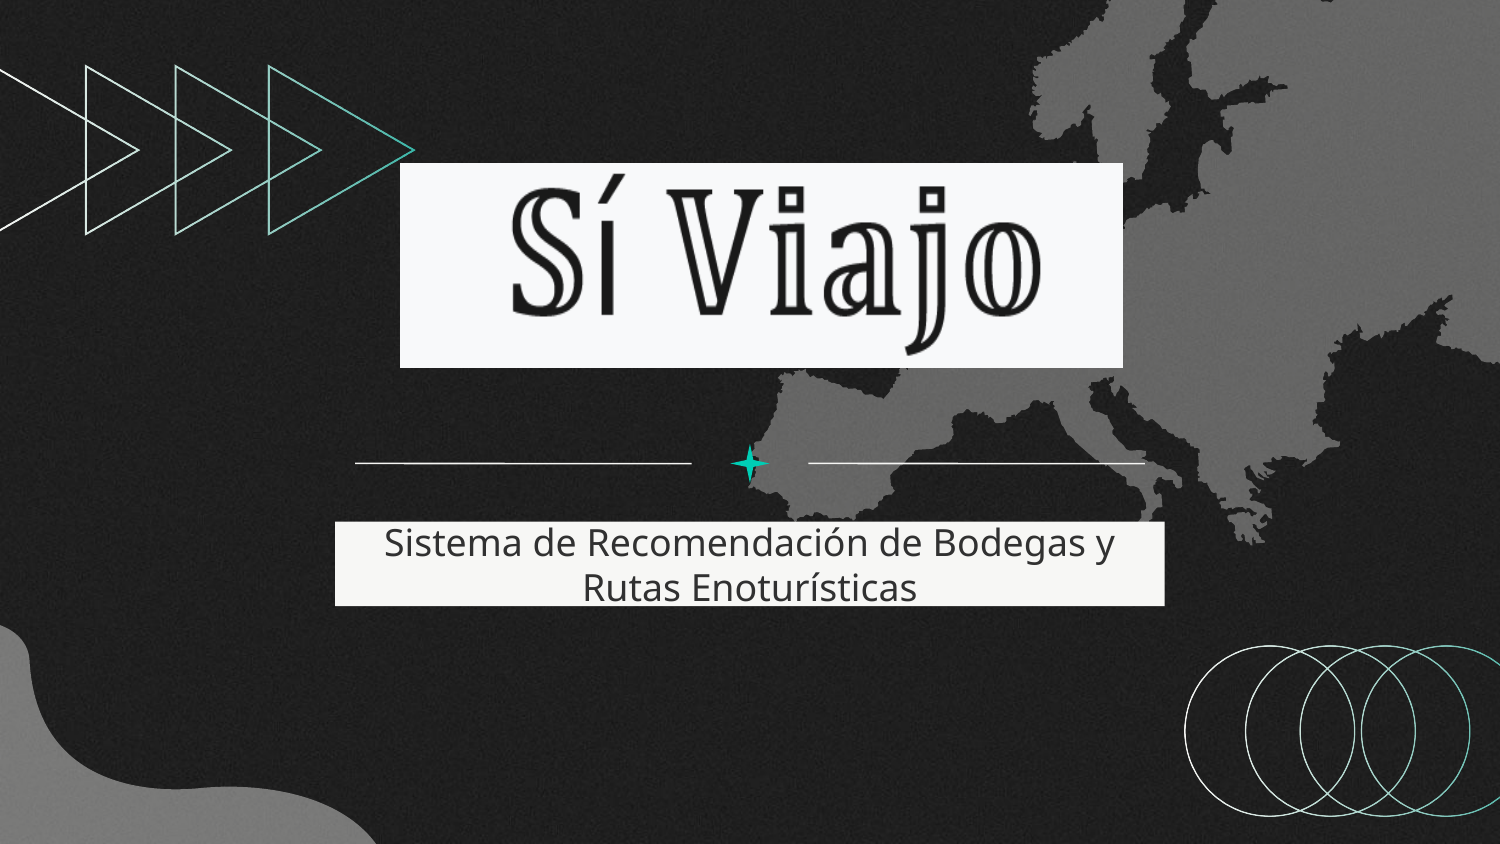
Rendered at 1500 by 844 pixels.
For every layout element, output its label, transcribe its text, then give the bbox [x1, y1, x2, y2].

picture [797, 513, 852, 521]
subtitle Sistema de Recomendación de Bodegas y Rutas Enoturísticas [335, 521, 1165, 607]
picture [0, 0, 1500, 844]
picture [906, 401, 1098, 462]
picture [855, 465, 1146, 521]
